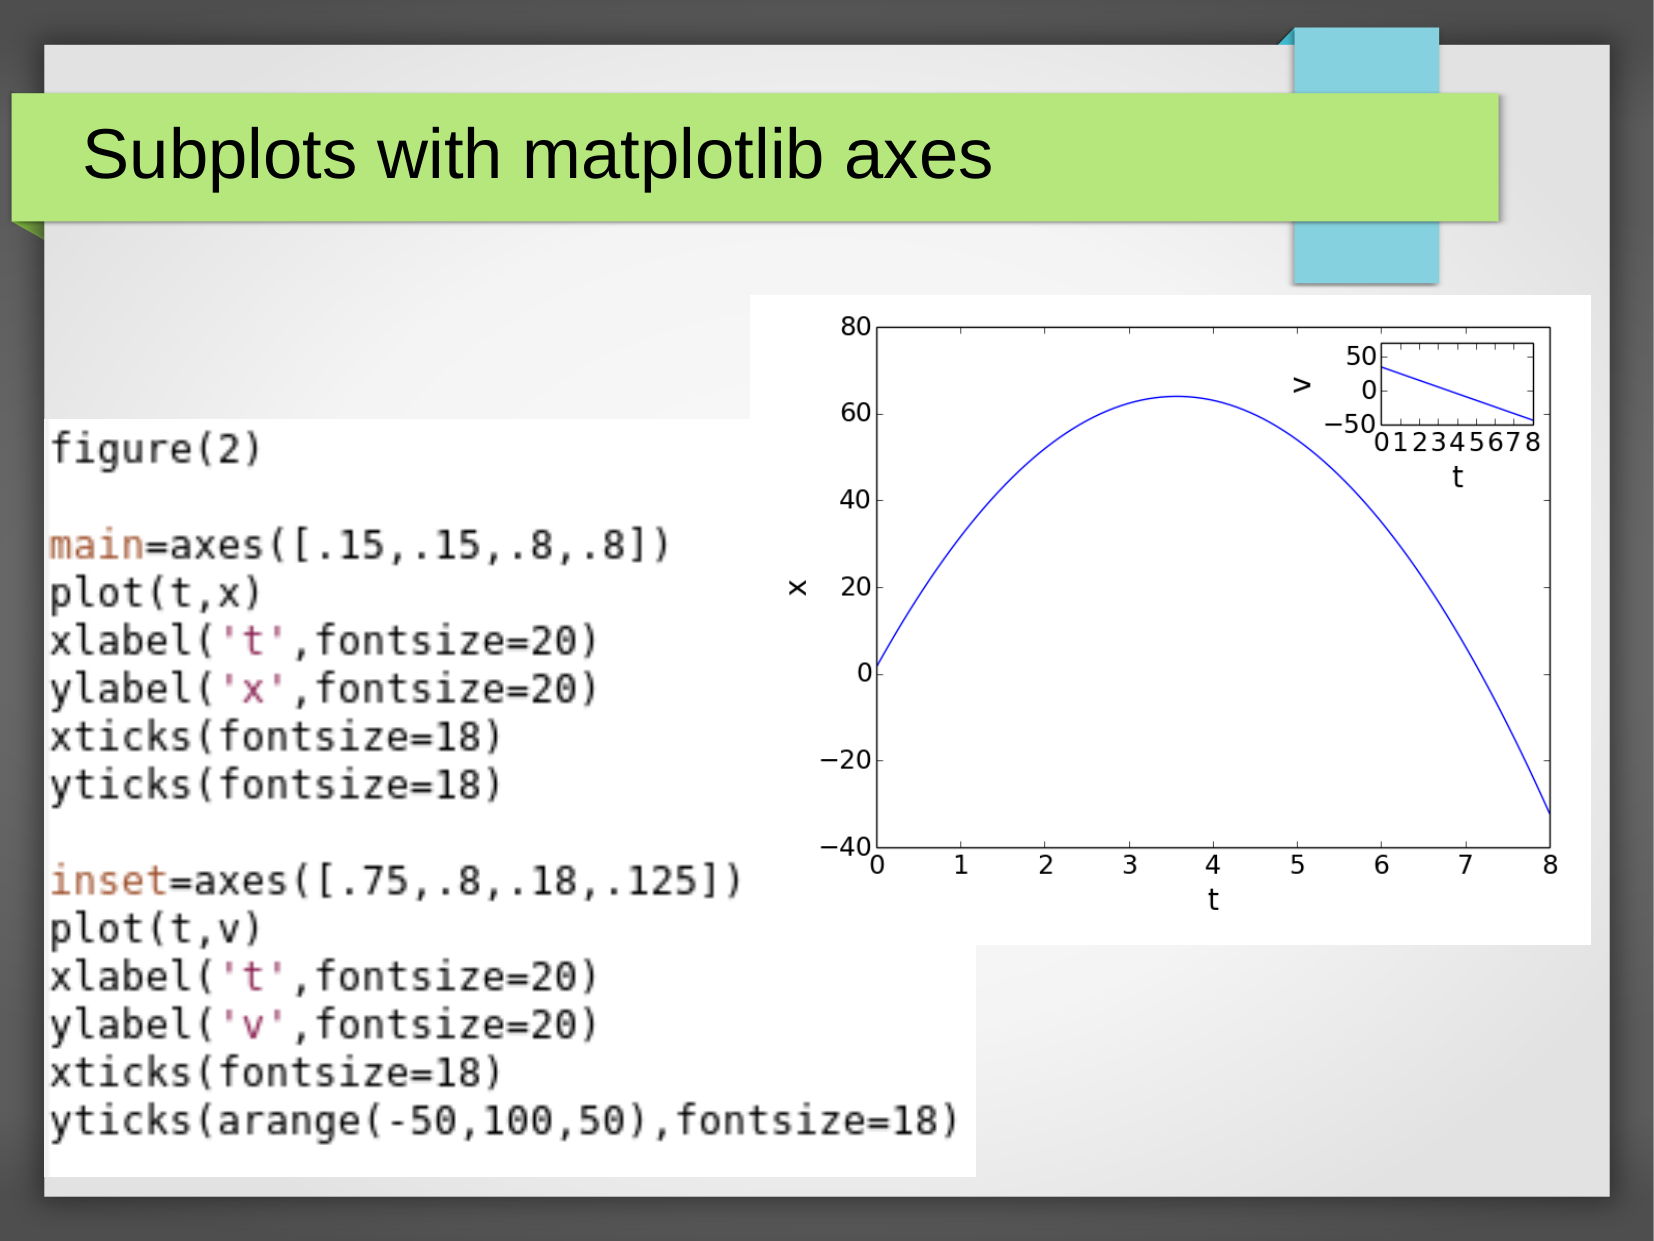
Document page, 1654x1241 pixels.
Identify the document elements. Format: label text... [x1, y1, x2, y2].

picture [0, 0, 1654, 1241]
title Subplots with matplotlib axes [82, 94, 1264, 213]
